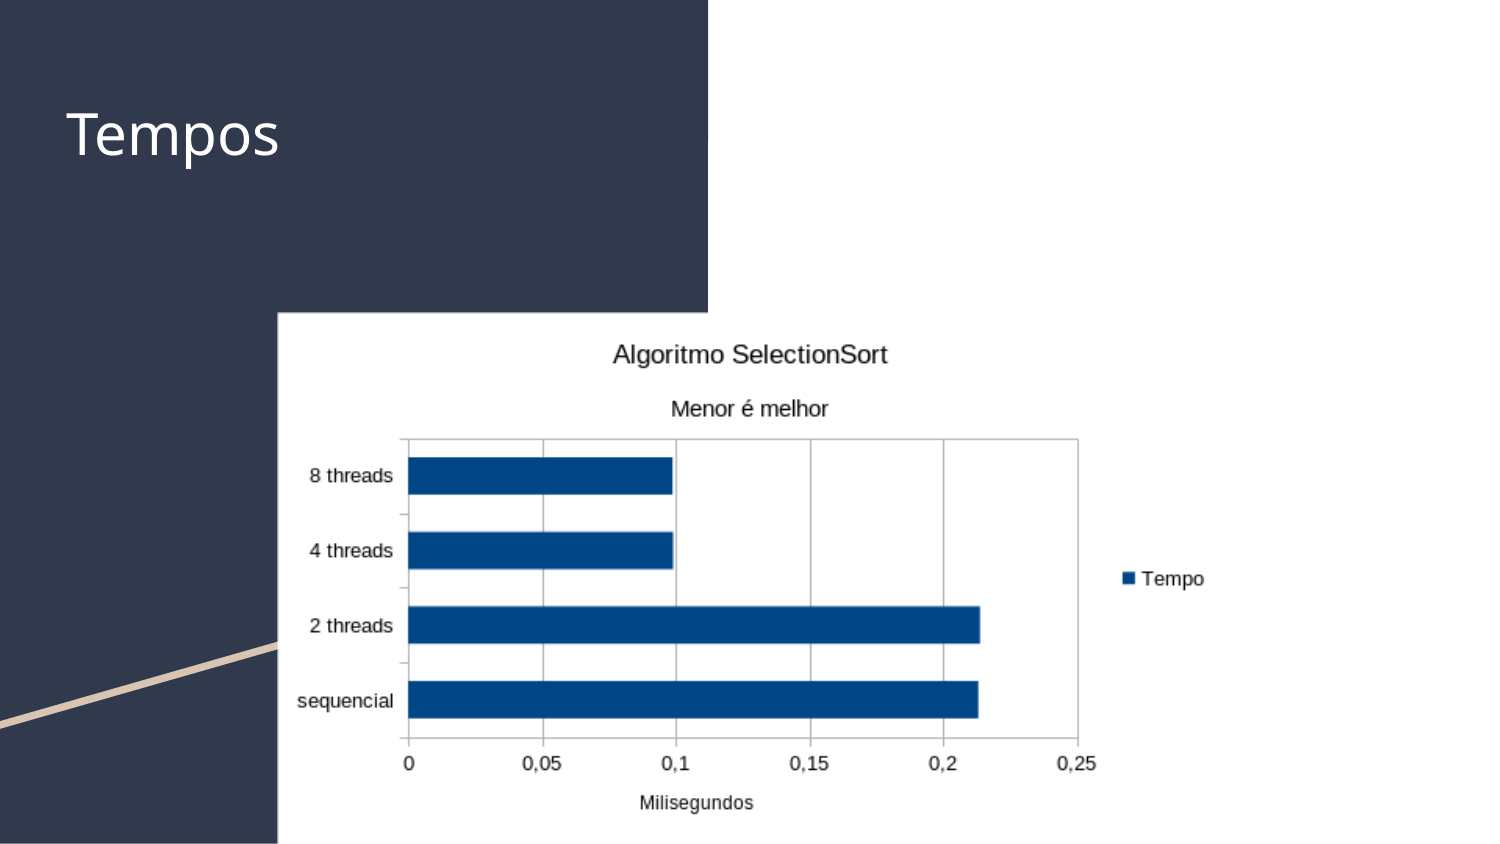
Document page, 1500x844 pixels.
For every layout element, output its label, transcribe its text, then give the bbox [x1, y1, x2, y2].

title Tempos [51, 82, 660, 494]
picture [277, 312, 1223, 844]
